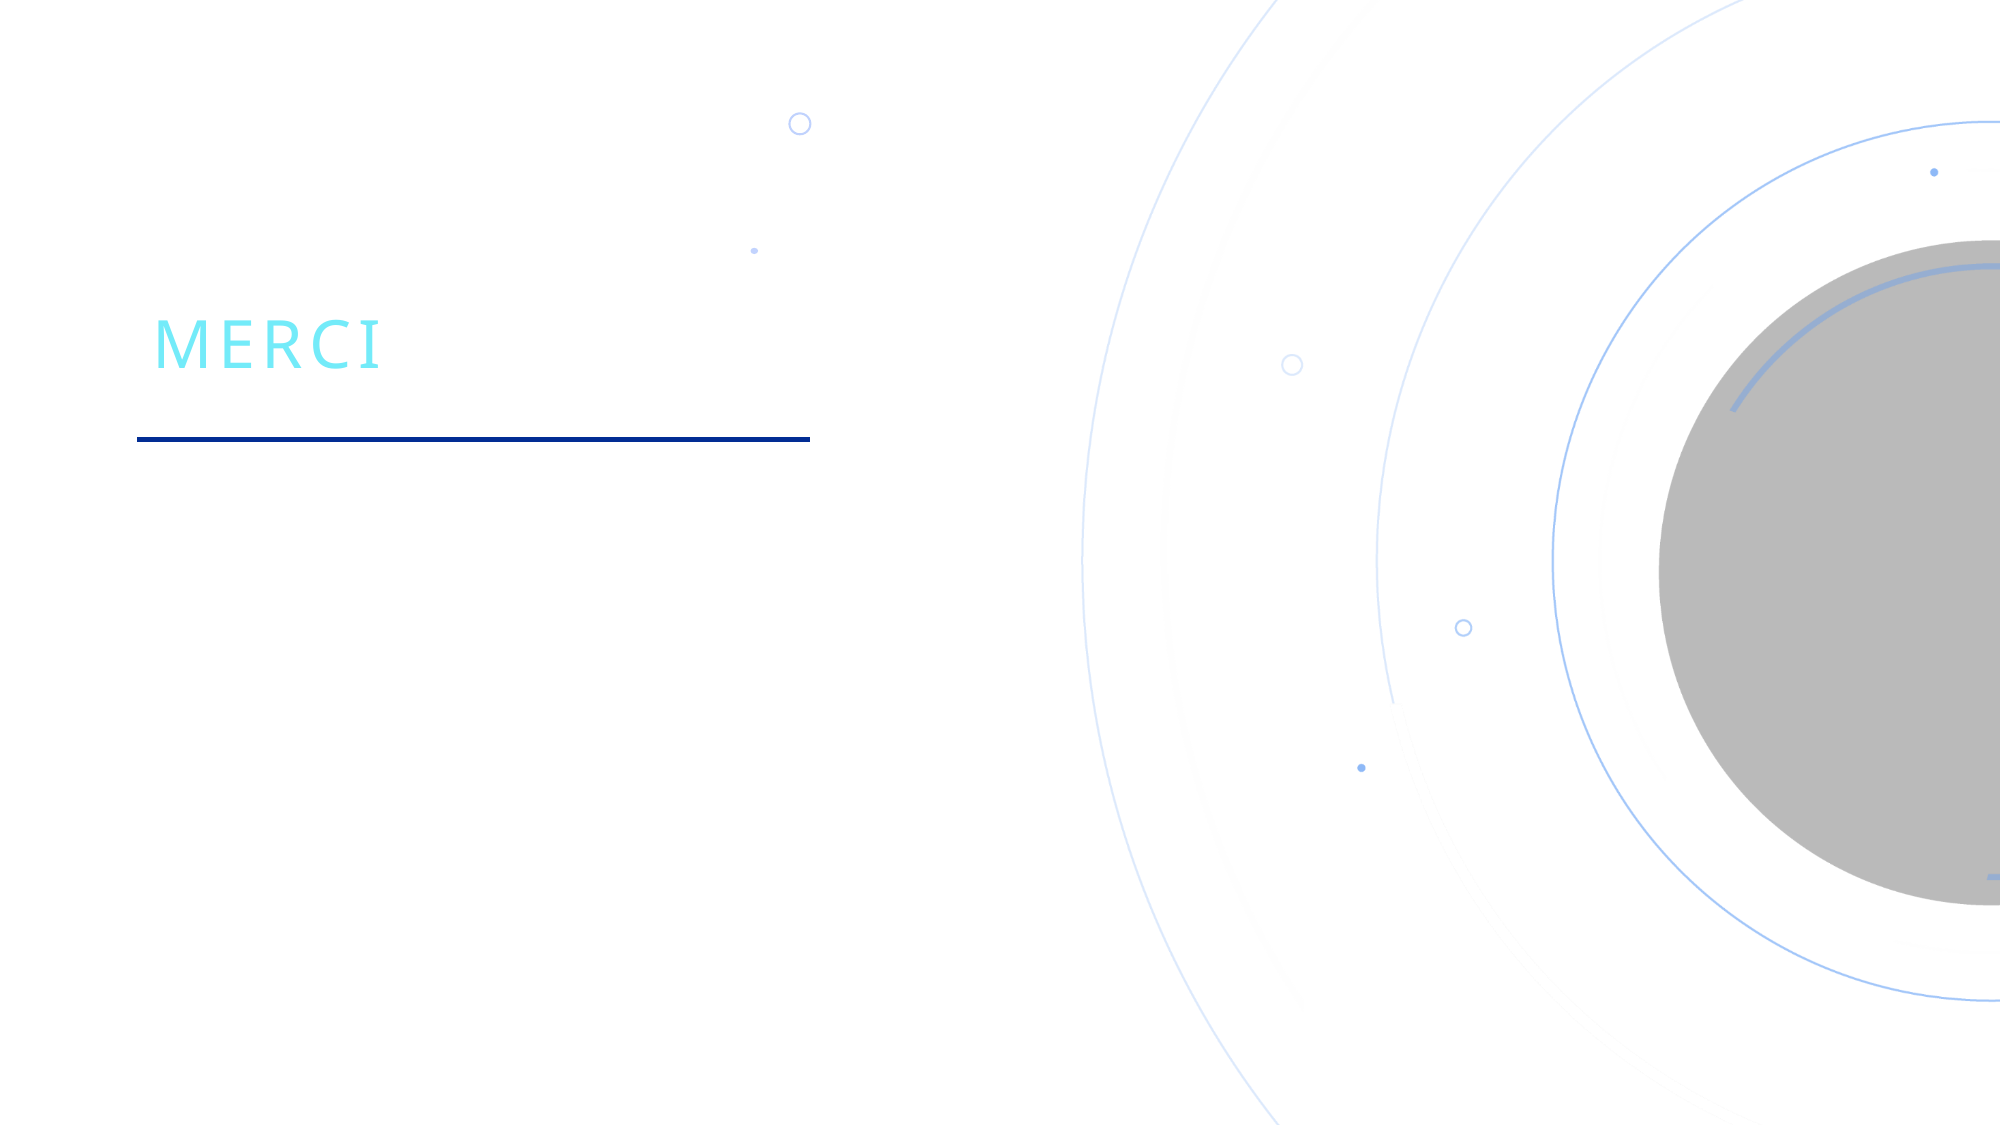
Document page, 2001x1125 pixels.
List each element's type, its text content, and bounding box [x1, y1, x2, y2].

title MERCI [137, 28, 861, 390]
